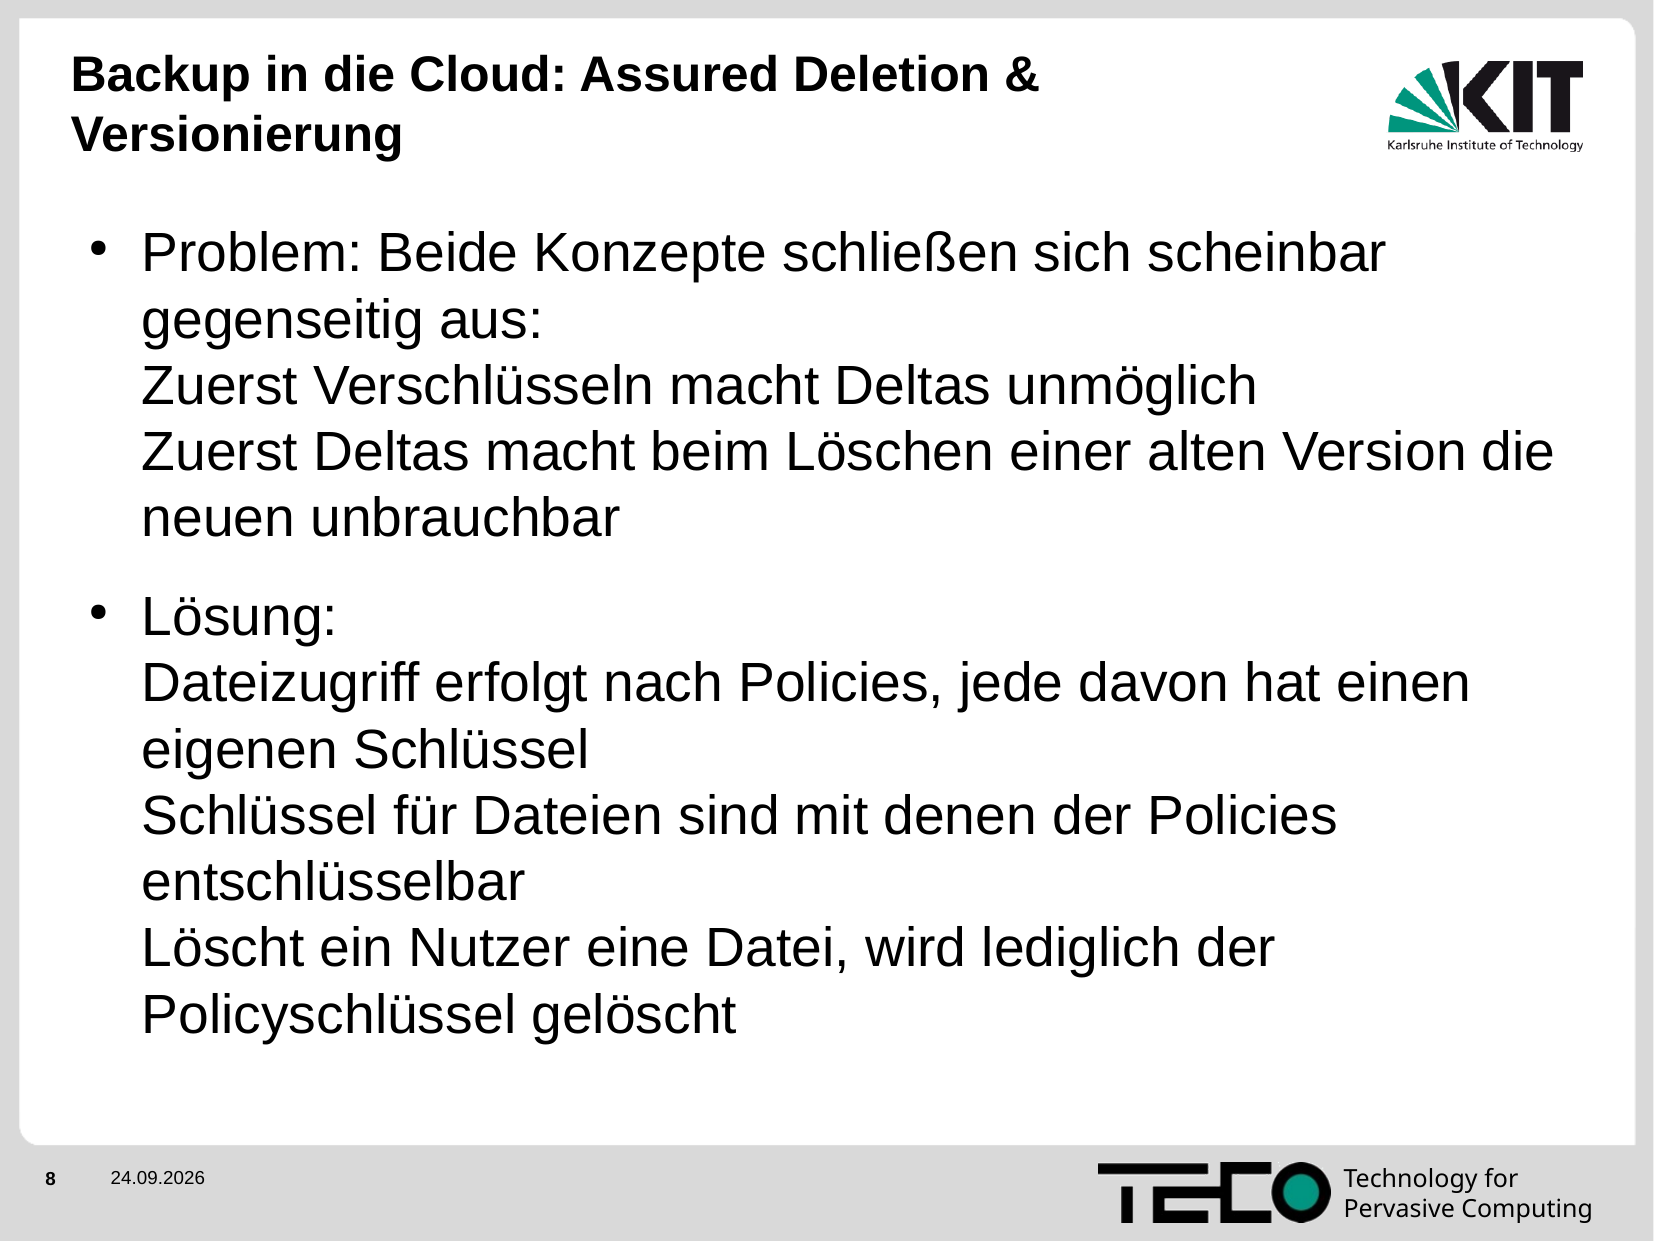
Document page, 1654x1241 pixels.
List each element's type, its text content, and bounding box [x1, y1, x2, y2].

list Problem: Beide Konzepte schließen sich scheinbar gegenseitig aus: Zuerst Verschlüsseln macht Deltas unmöglich Zuerst Deltas macht beim Löschen einer alten Version die neuen unbrauchbar Lösung: Dateizugriff erfolgt nach Policies, jede davon hat einen eigenen Schlüssel Schlüssel für Dateien sind mit denen der Policies entschlüsselbar Löscht ein Nutzer eine Datei, wird lediglich der Policyschlüssel gelöscht [70, 216, 1582, 1102]
title Backup in die Cloud: Assured Deletion & Versionierung [70, 60, 1361, 162]
picture [0, 0, 1654, 1241]
